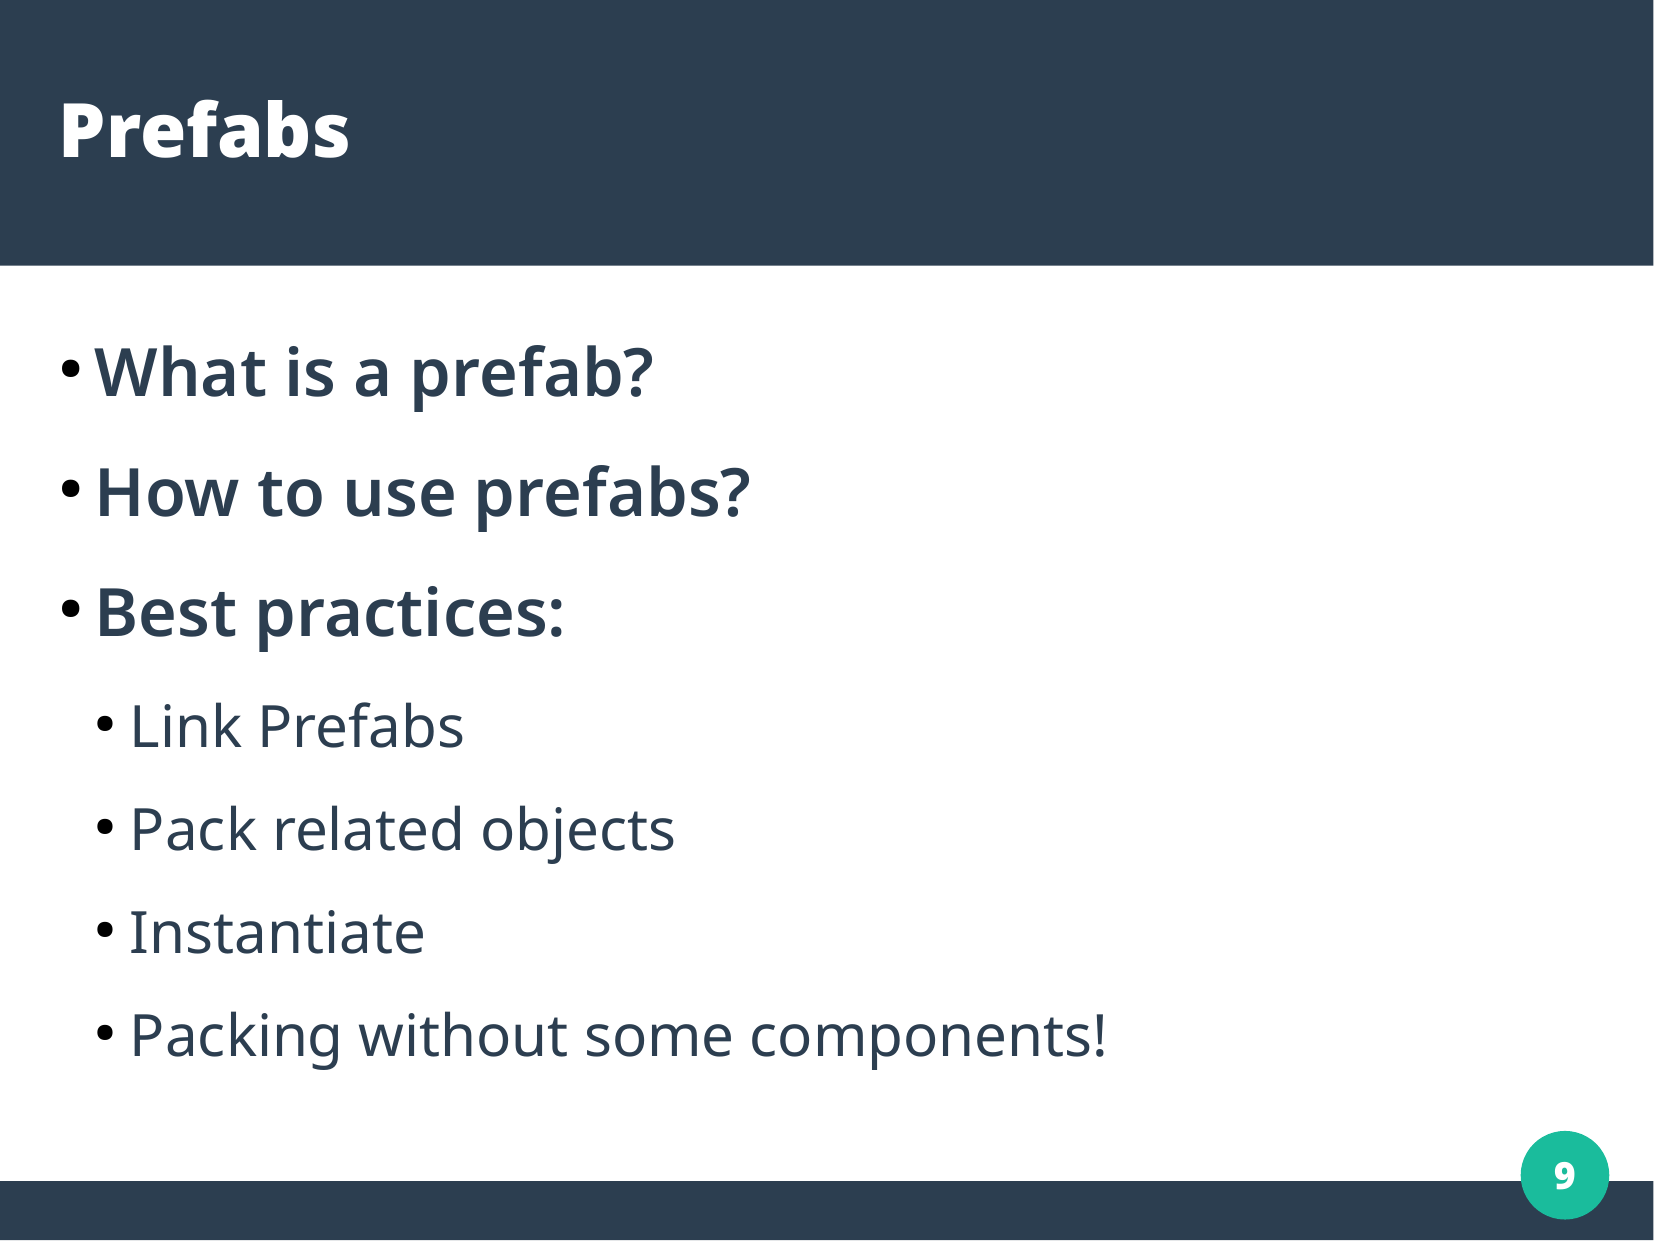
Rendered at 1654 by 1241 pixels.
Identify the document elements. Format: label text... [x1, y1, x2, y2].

title Prefabs [59, 49, 1595, 207]
list What is a prefab? How to use prefabs? Best practices: Link Prefabs Pack related objects Instantiate Packing without some components! [59, 324, 1565, 1093]
